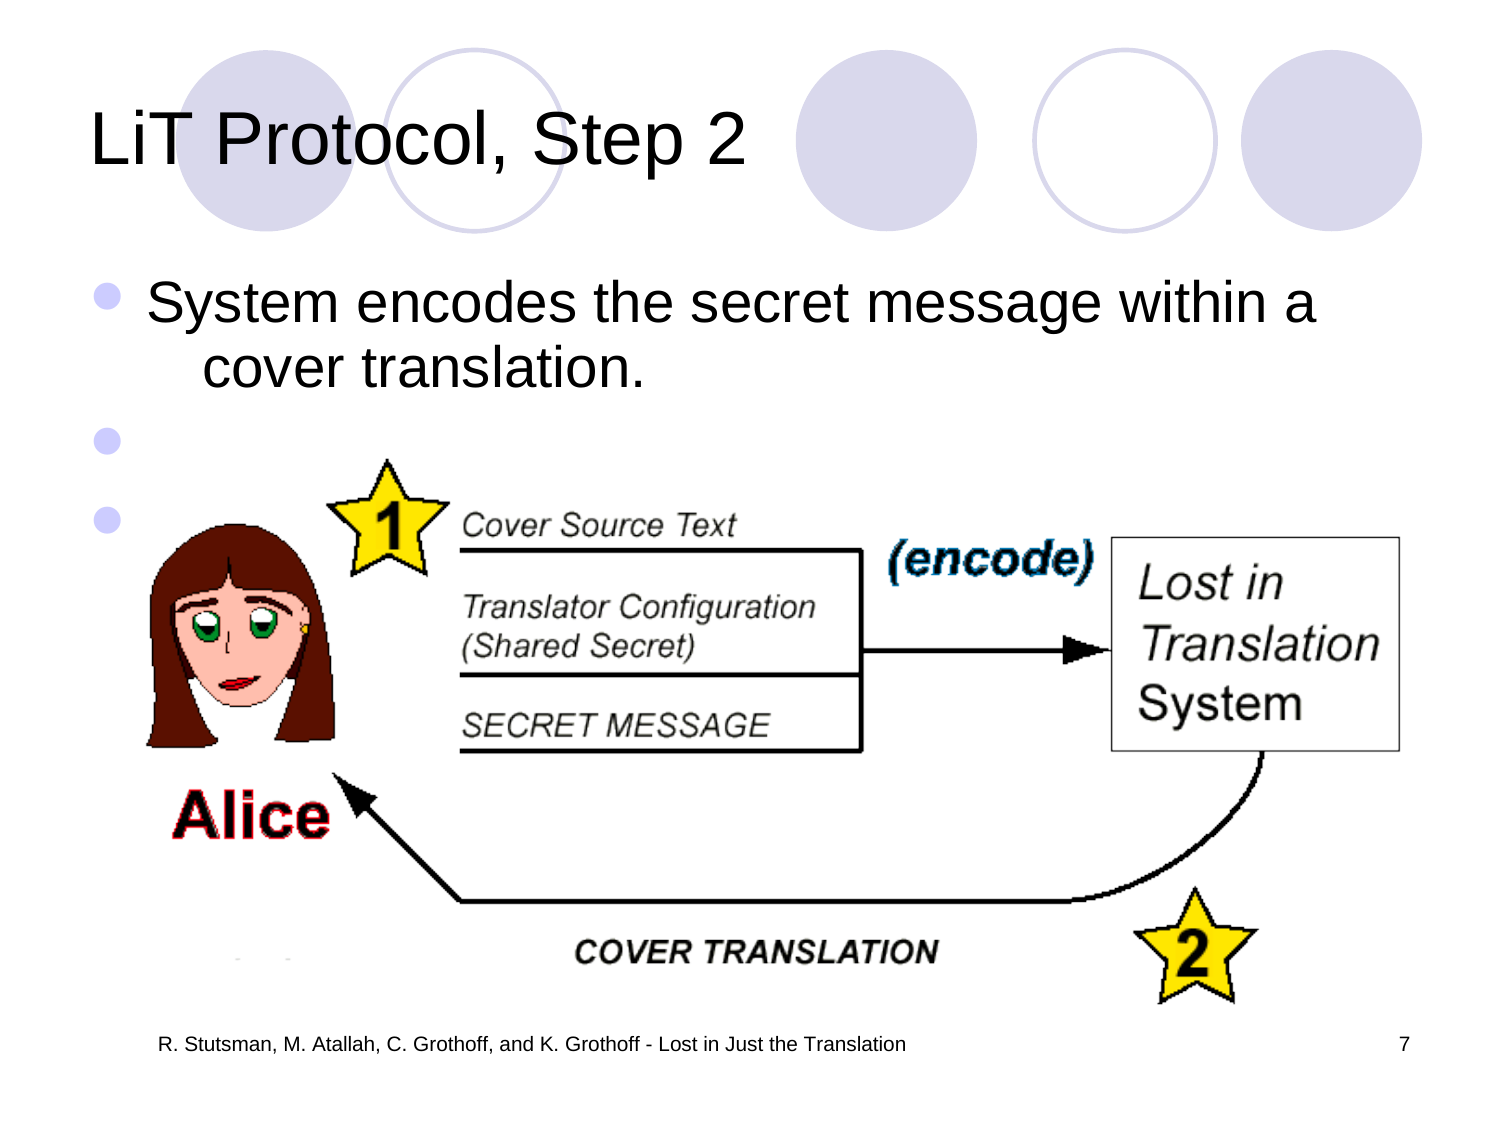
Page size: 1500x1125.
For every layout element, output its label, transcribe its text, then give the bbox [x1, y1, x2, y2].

title LiT Protocol, Step 2 [75, 45, 1426, 233]
list System encodes the secret message within a cover translation. [75, 262, 1426, 622]
picture [100, 444, 1434, 1018]
